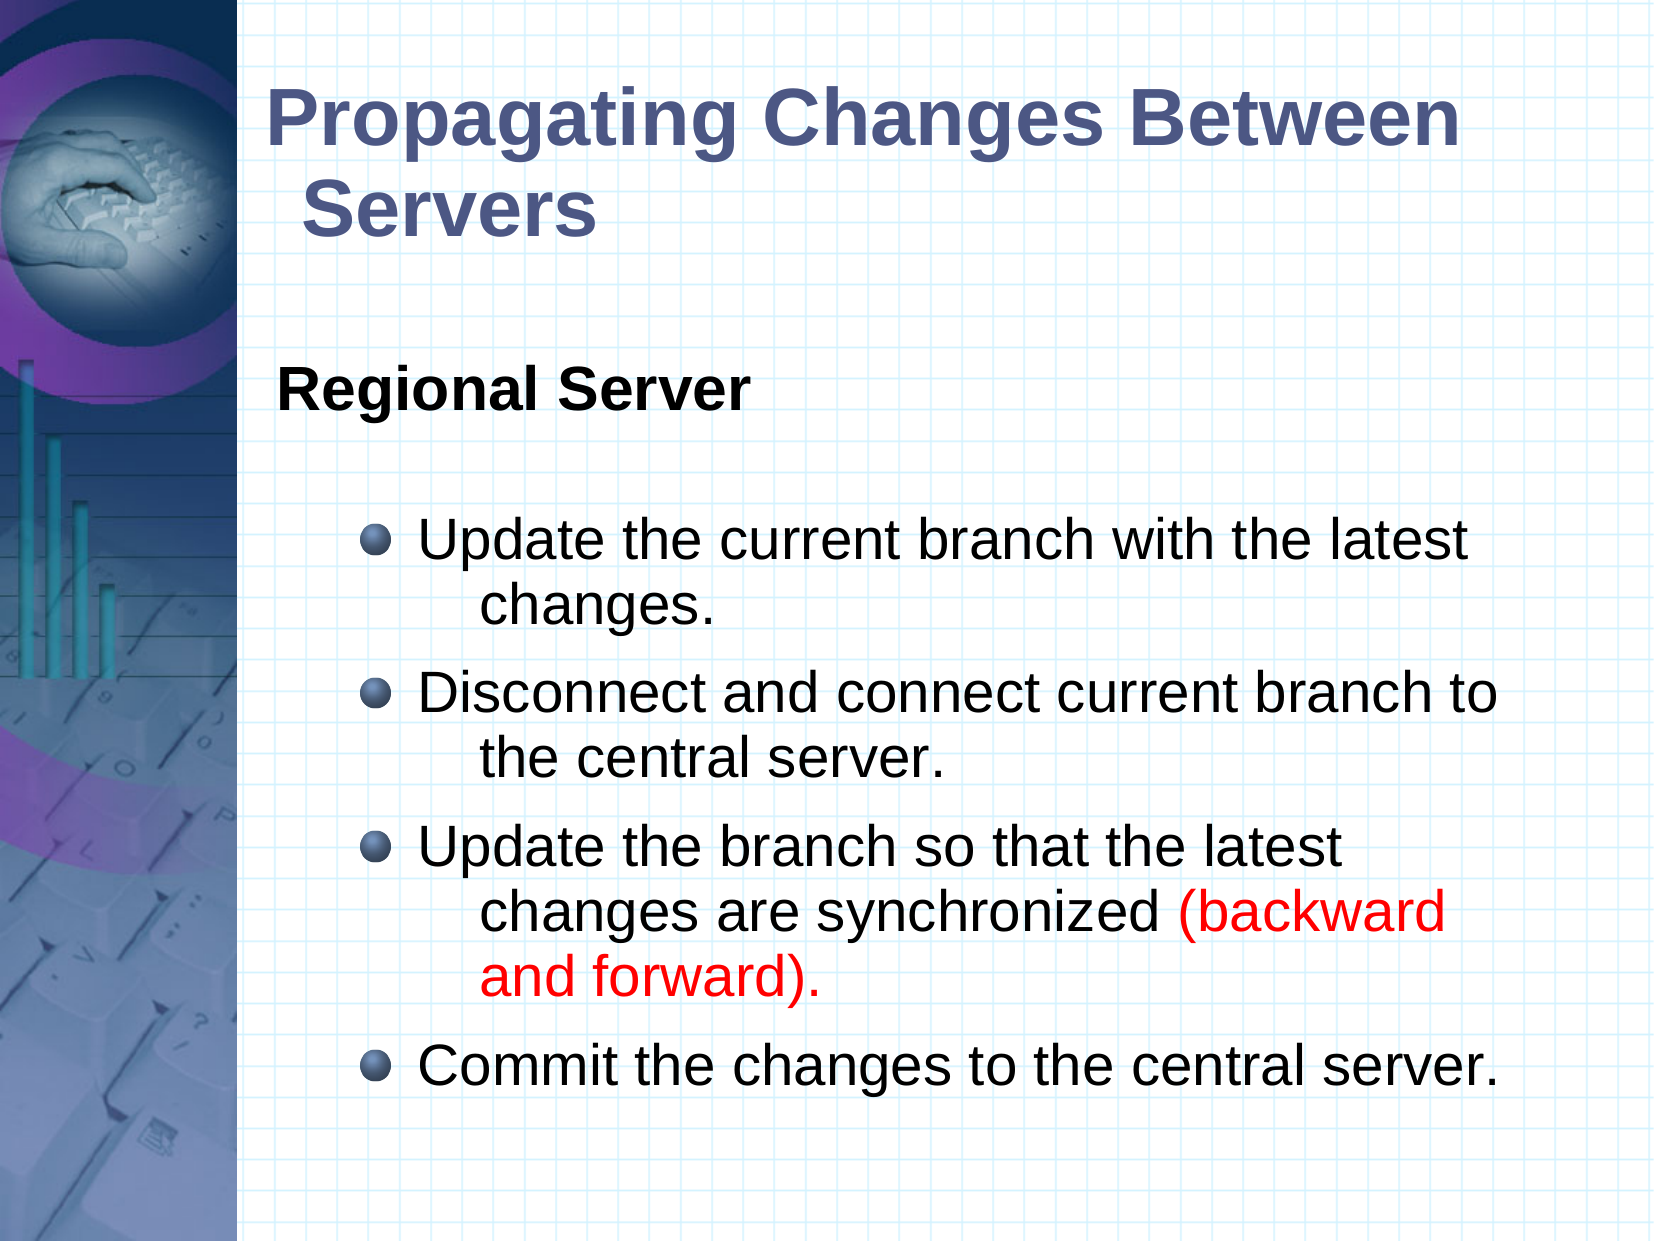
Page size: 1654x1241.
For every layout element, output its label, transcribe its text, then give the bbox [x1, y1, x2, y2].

picture [0, 0, 1654, 1241]
list Regional Server Update the current branch with the latest changes. Disconnect and connect current branch to the central server. Update the branch so that the latest changes are synchronized (backward and forward). Commit the changes to the central server. [267, 354, 1506, 1123]
title Propagating Changes Between Servers [265, 59, 1625, 267]
